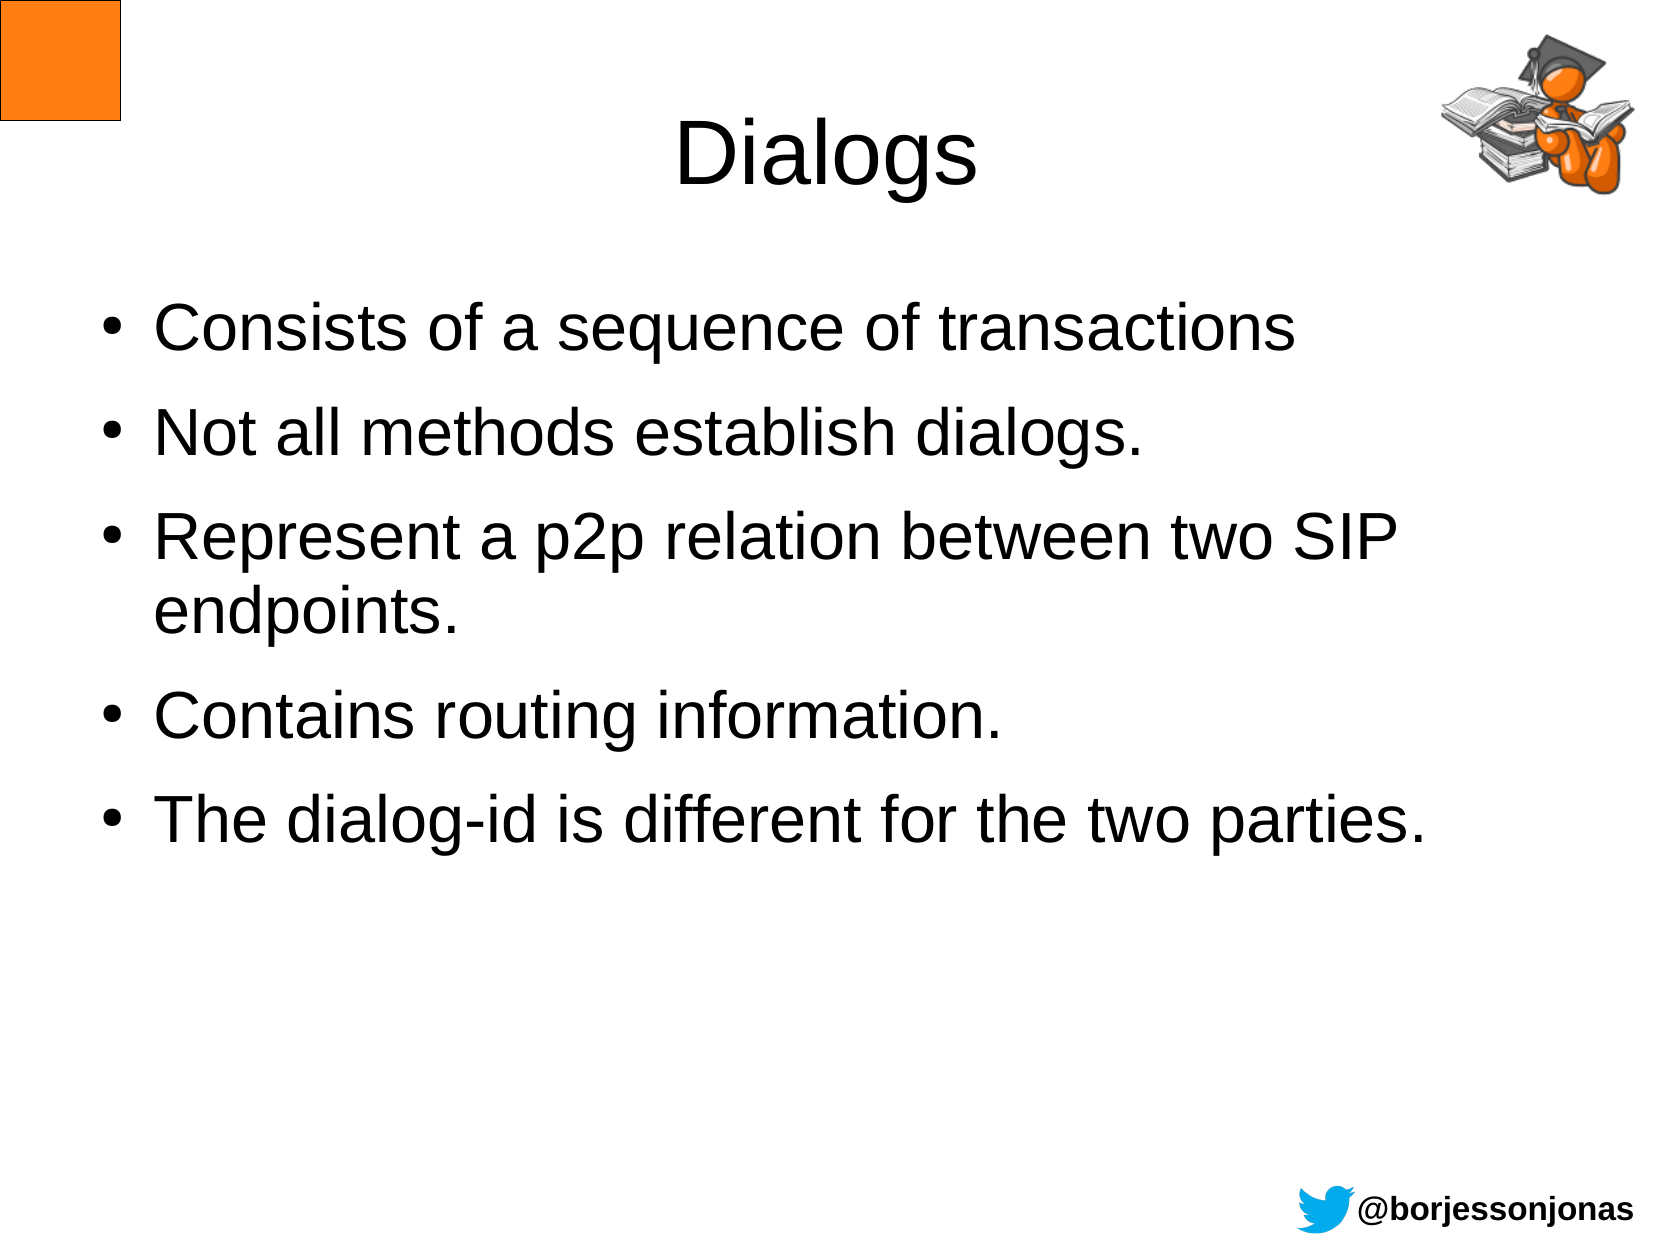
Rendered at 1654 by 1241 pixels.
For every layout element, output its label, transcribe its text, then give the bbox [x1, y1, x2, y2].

picture [1440, 18, 1636, 214]
title Dialogs [82, 49, 1571, 257]
picture [1277, 1160, 1375, 1241]
list Consists of a sequence of transactions Not all methods establish dialogs. Represent a p2p relation between two SIP endpoints. Contains routing information. The dialog-id is different for the two parties. [82, 290, 1571, 1109]
